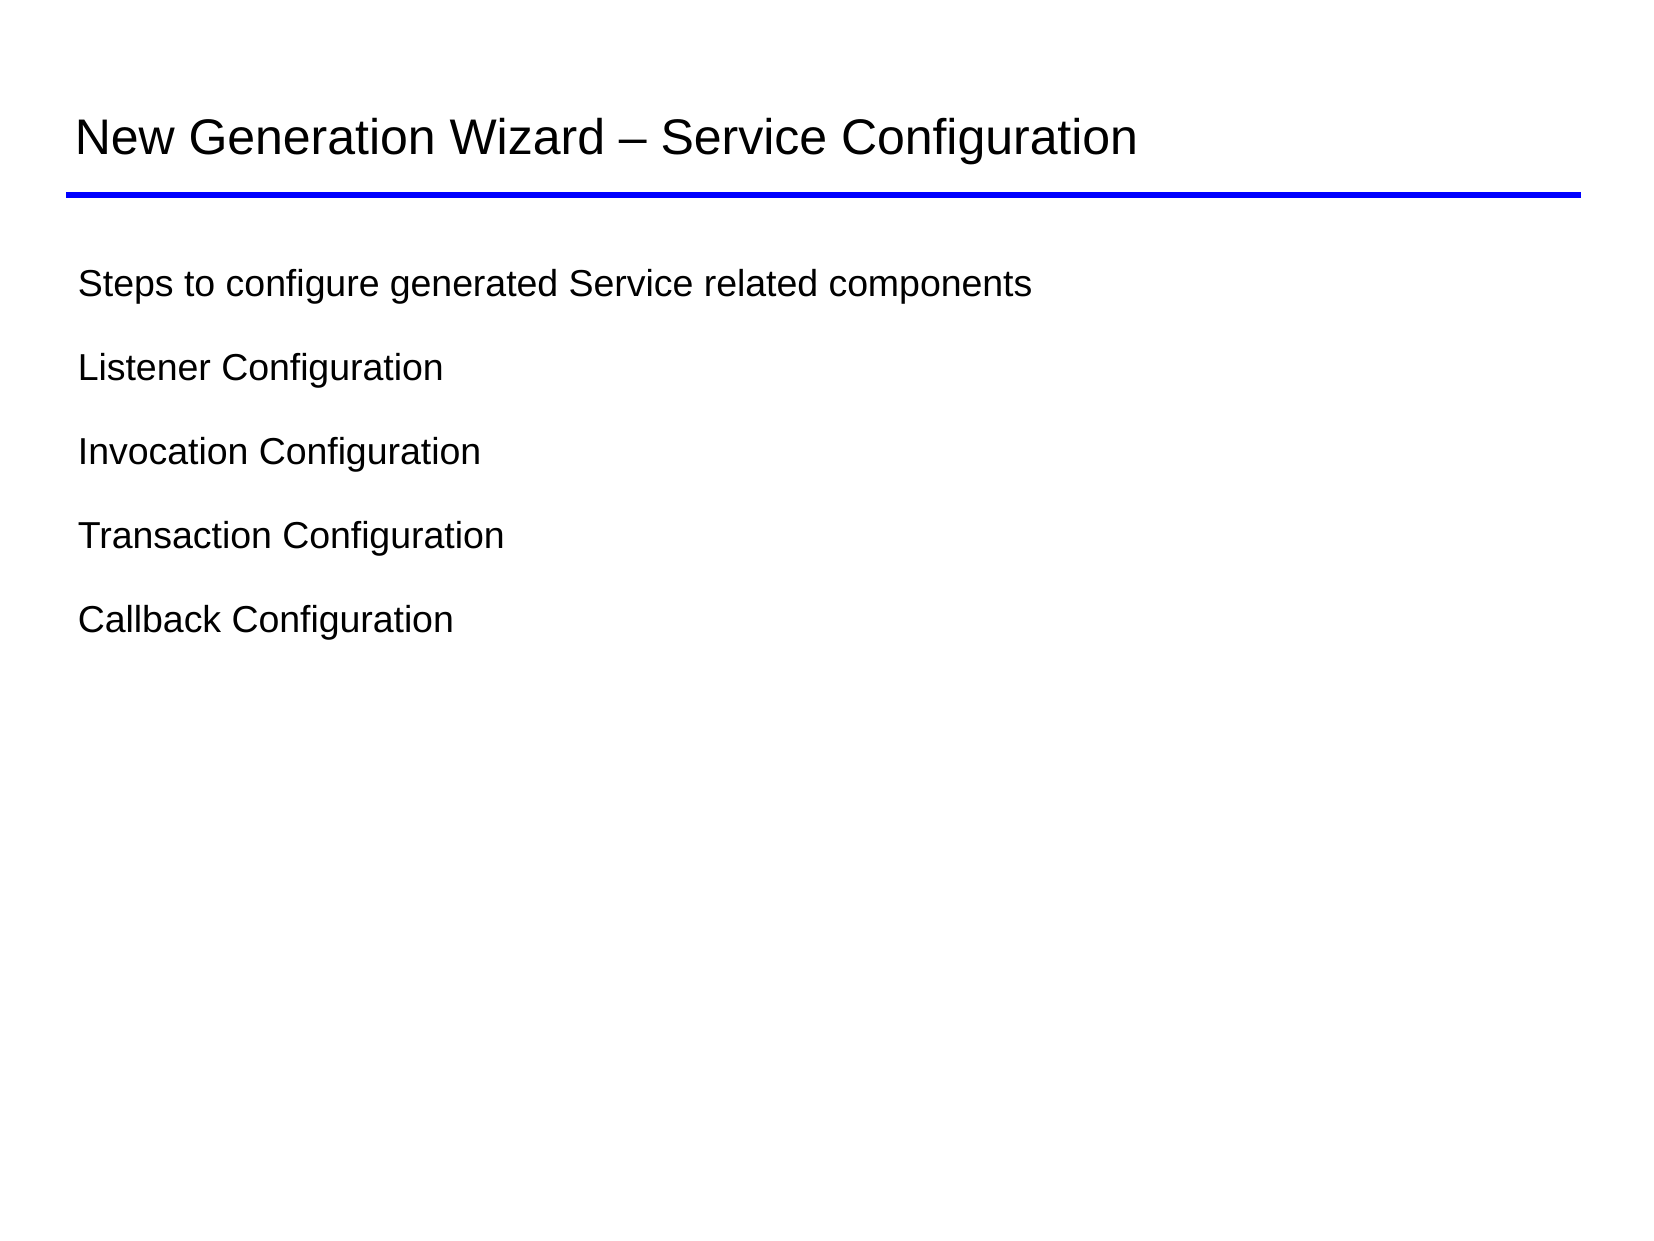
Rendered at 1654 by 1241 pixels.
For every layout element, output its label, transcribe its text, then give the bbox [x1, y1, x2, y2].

text_box New Generation Wizard – Service Configuration [60, 101, 1154, 173]
text_box Steps to configure generated Service related components Listener Configuration Invocation Configuration Transaction Configuration Callback Configuration [63, 255, 1048, 691]
